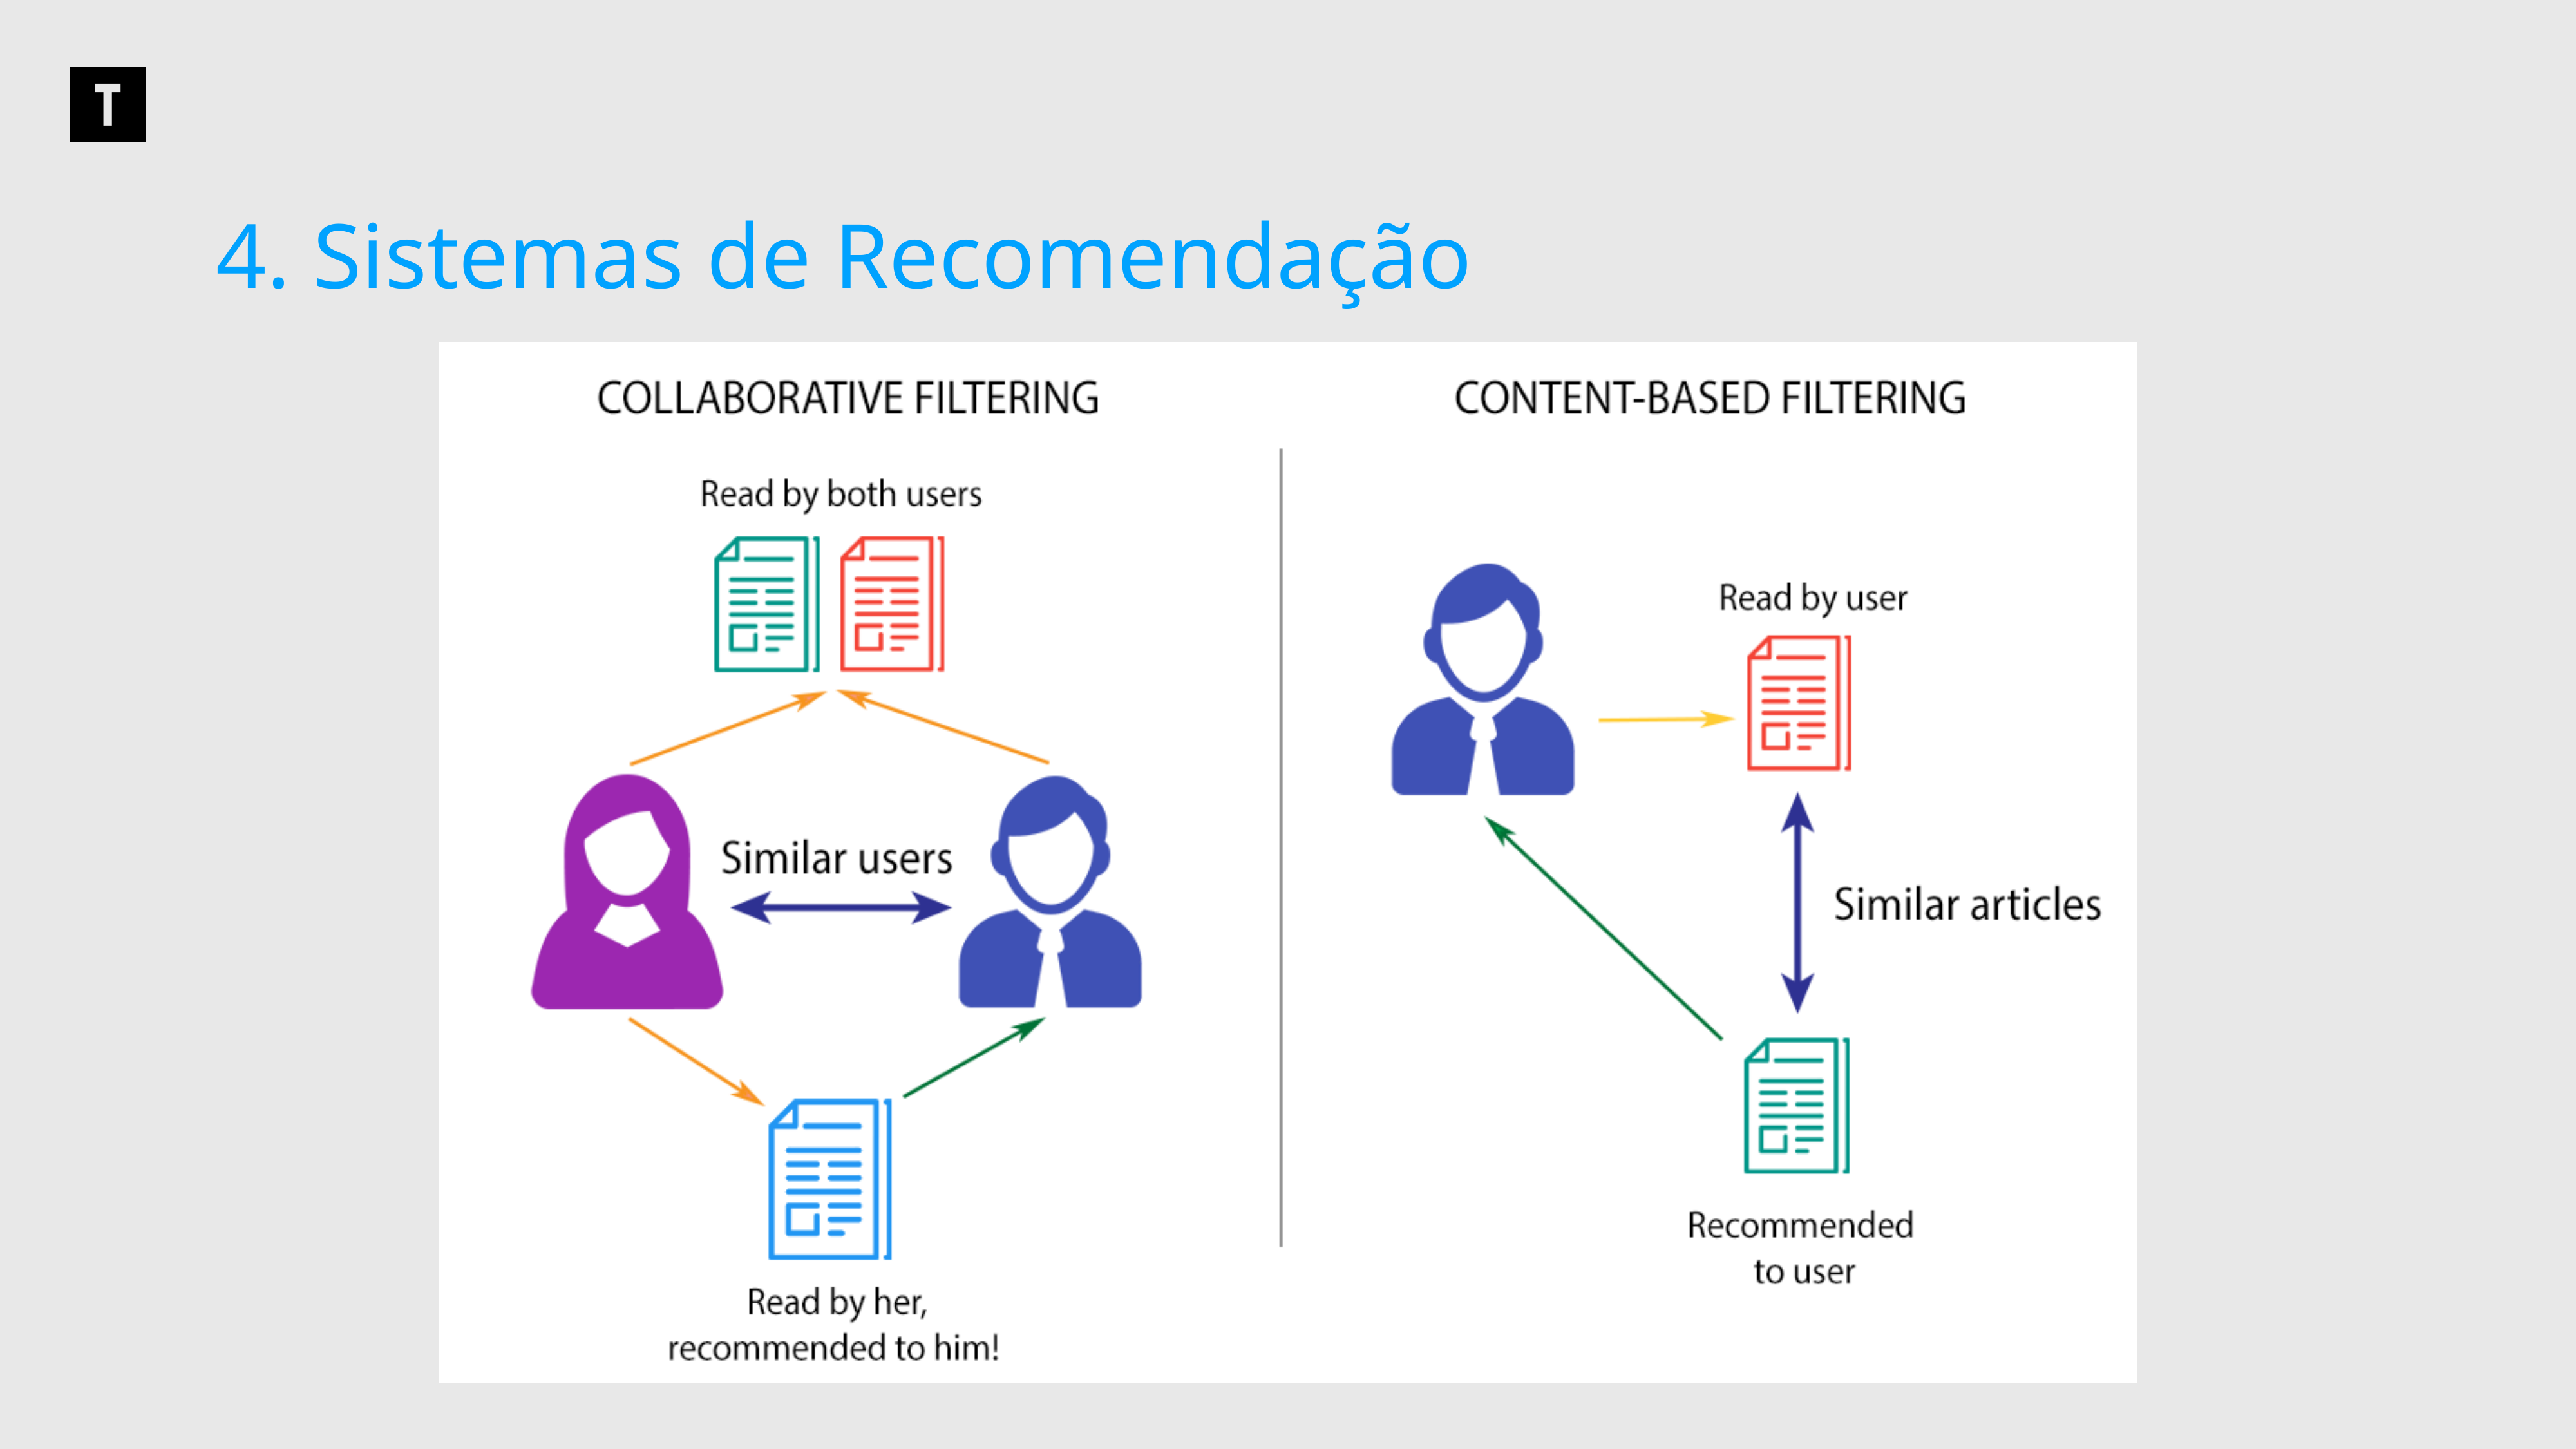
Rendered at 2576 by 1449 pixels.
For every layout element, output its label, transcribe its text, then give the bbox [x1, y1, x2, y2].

text_box 4. Sistemas de Recomendação [211, 194, 2267, 312]
picture [439, 342, 2137, 1383]
picture [70, 67, 146, 142]
